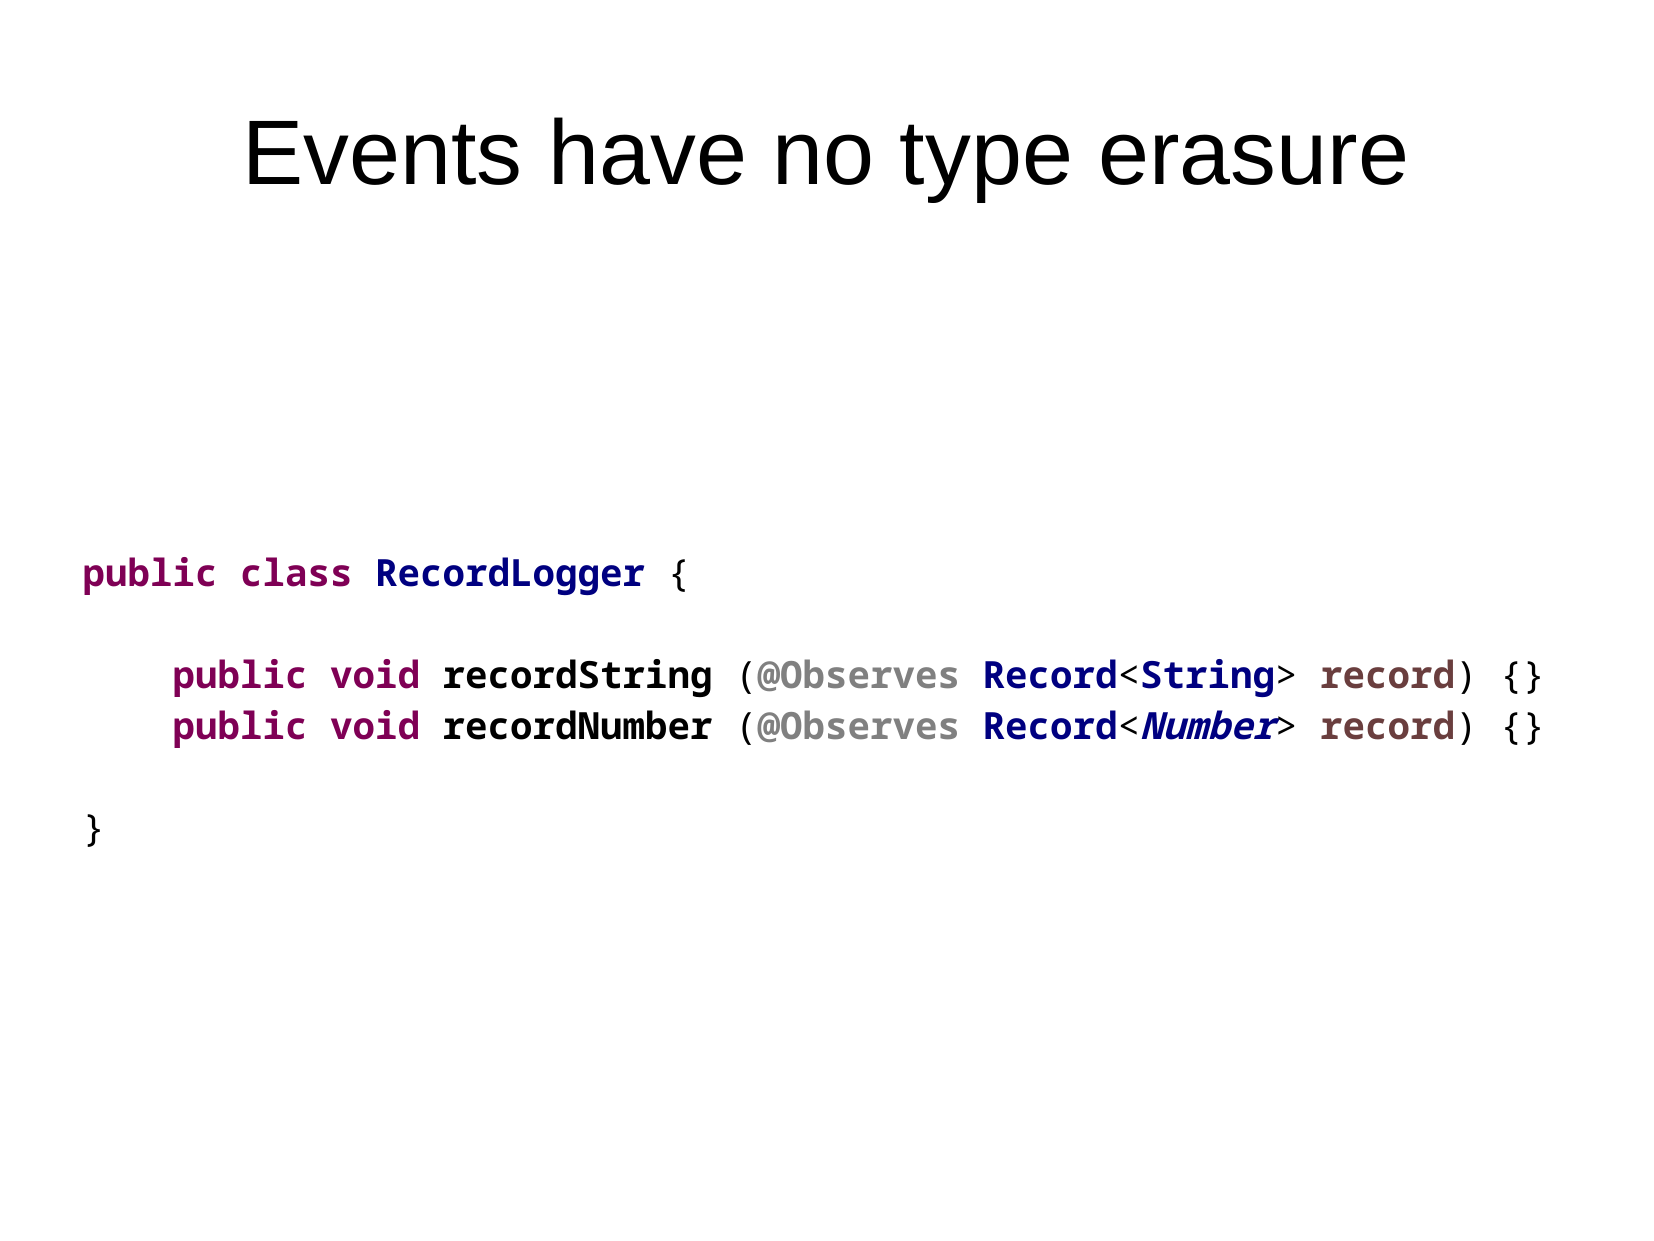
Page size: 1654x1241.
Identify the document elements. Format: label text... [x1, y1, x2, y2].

list public class RecordLogger { public void recordString (@Observes Record<String> record) {} public void recordNumber (@Observes Record<Number> record) {} } [82, 290, 1571, 1109]
title Events have no type erasure [82, 49, 1571, 257]
